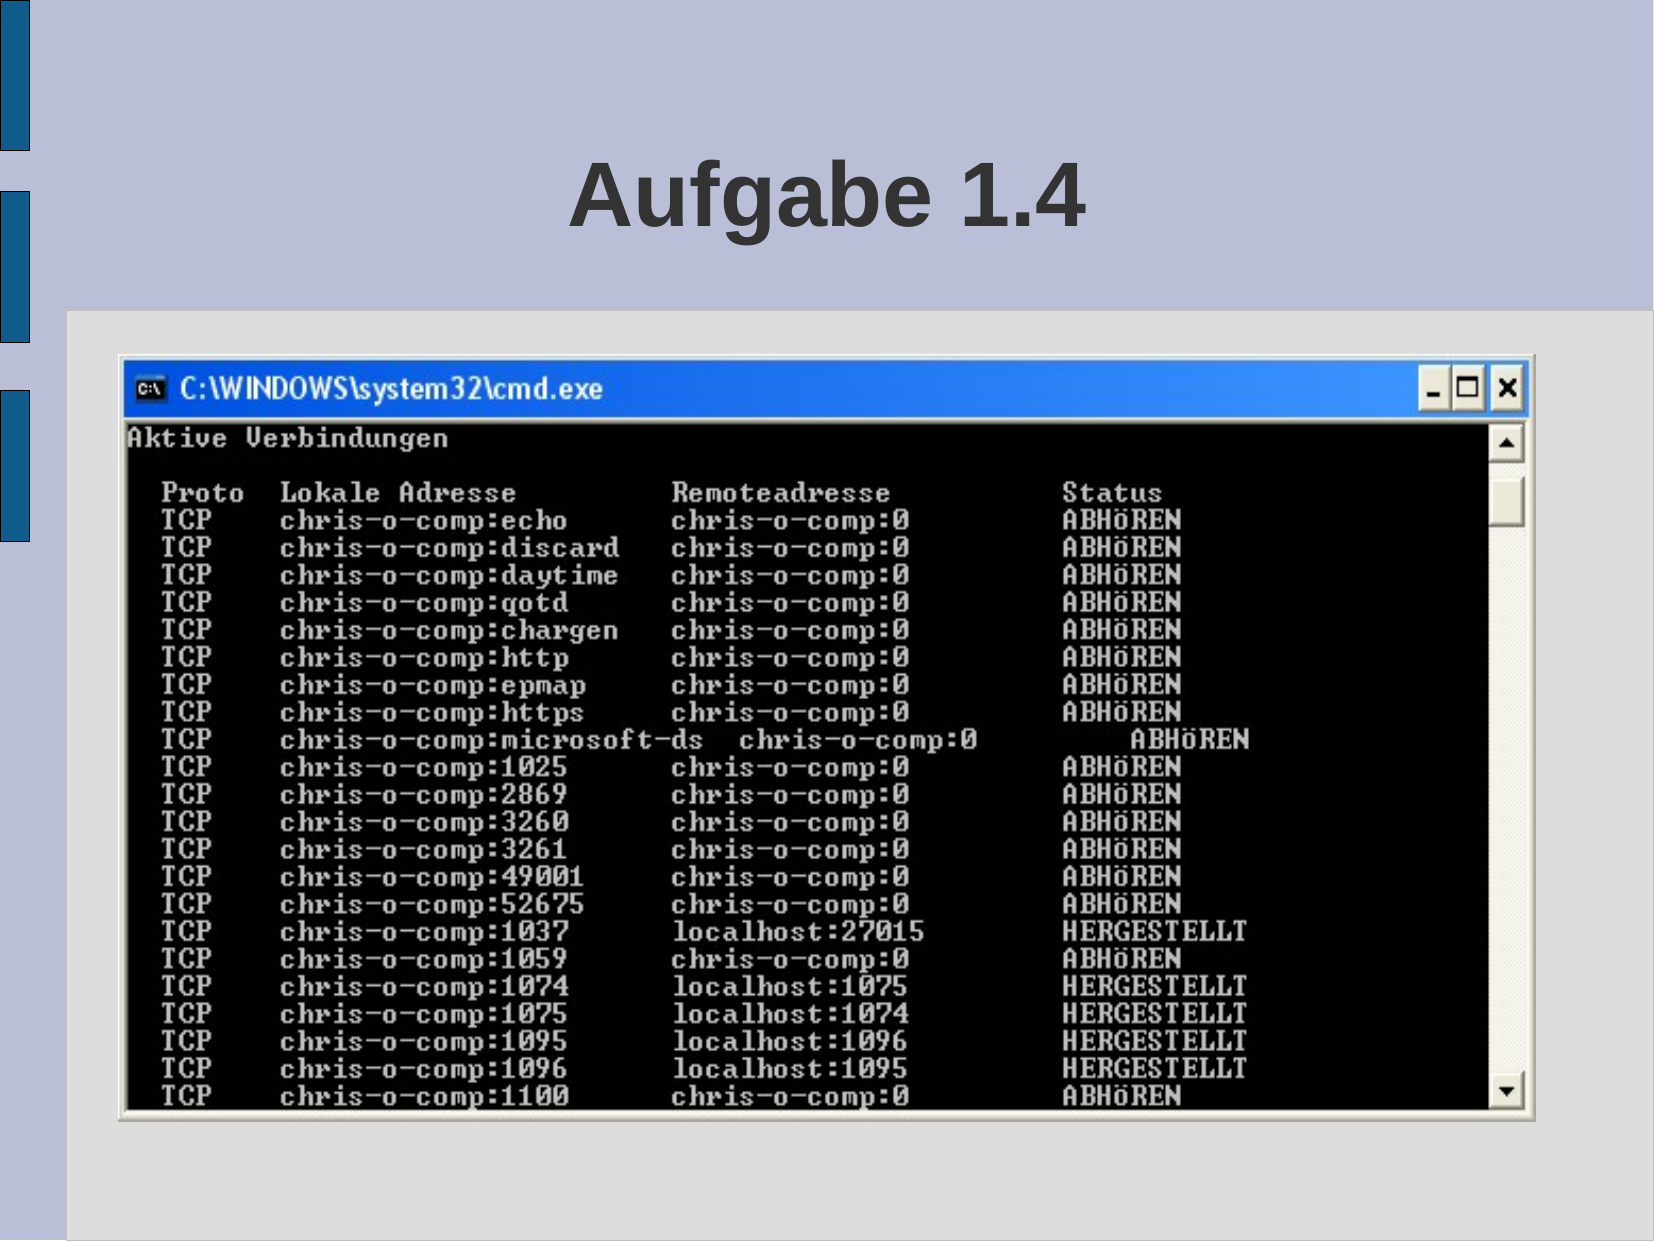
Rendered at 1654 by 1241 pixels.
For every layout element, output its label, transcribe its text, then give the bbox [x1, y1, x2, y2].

title Aufgabe 1.4 [121, 98, 1534, 291]
picture [118, 354, 1536, 1123]
